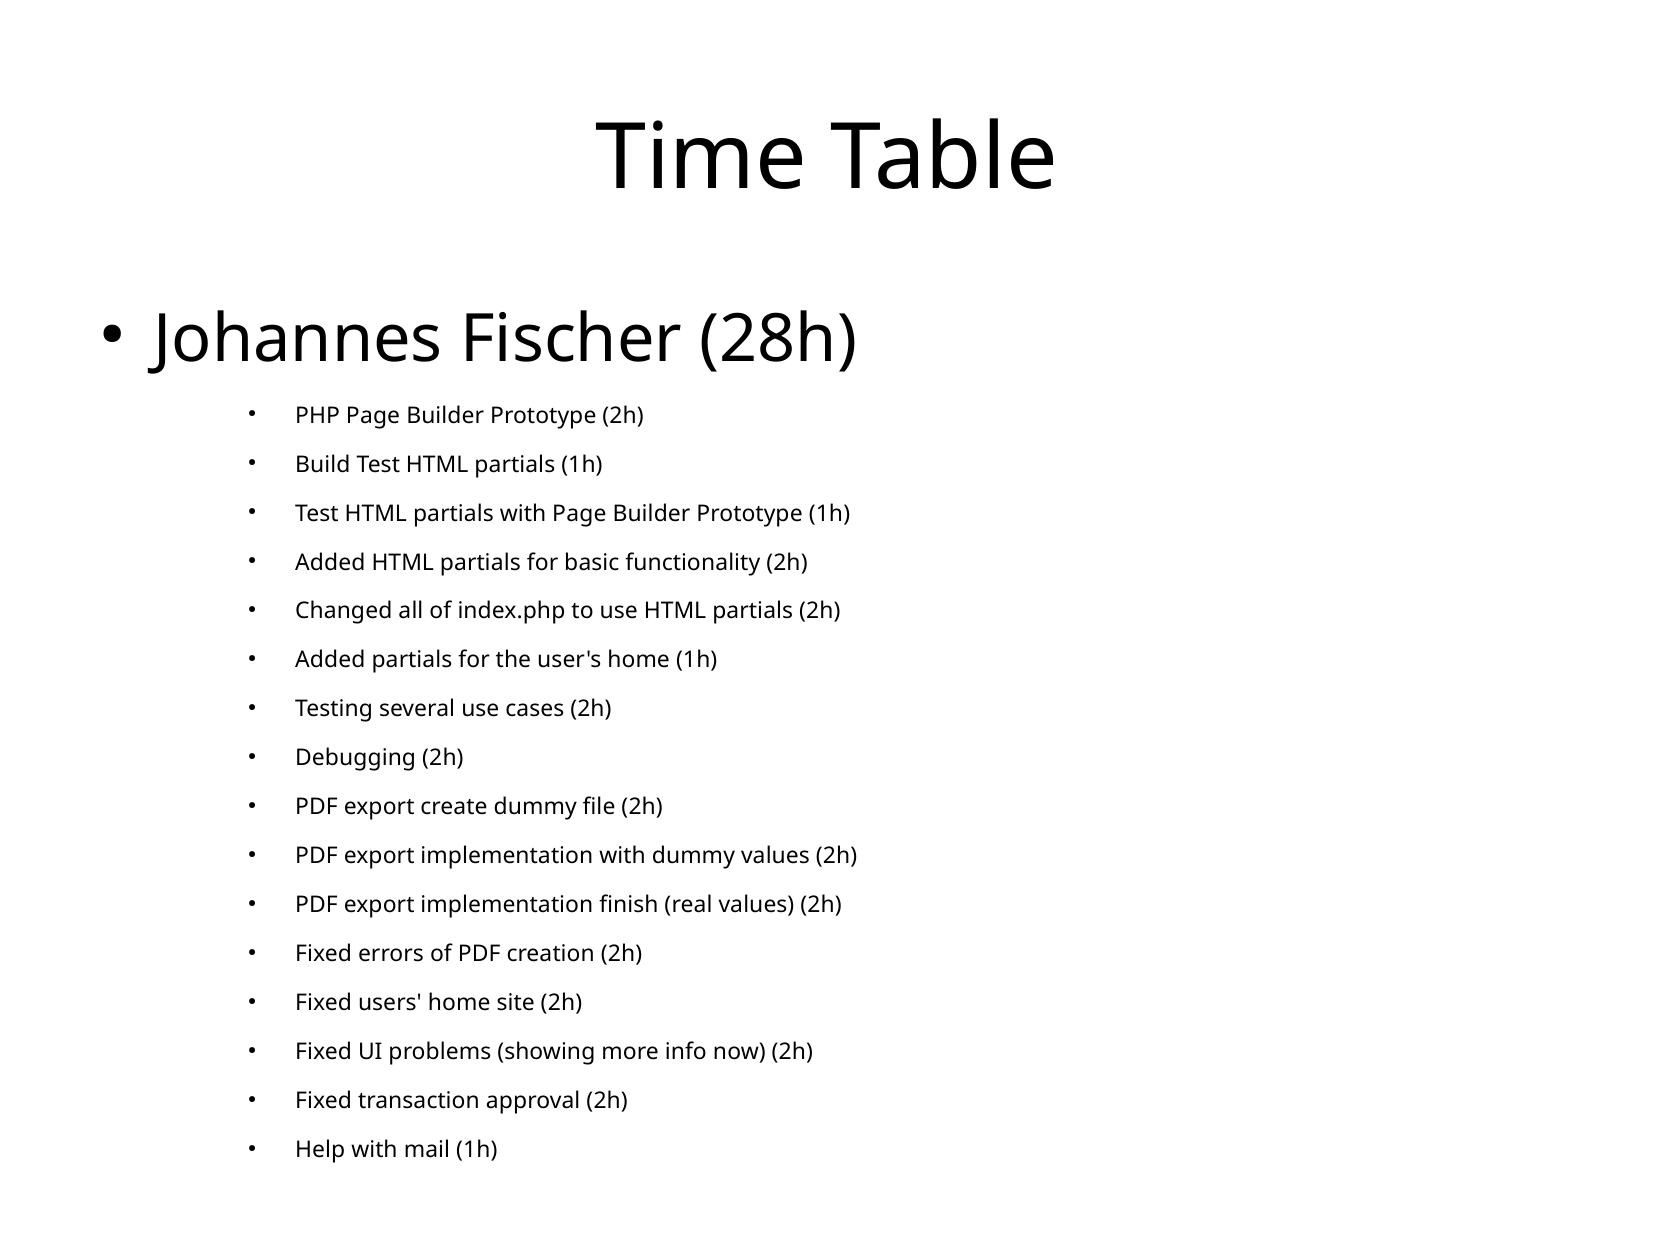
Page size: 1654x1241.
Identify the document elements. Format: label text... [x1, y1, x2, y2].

list Johannes Fischer (28h) PHP Page Builder Prototype (2h) Build Test HTML partials (1h) Test HTML partials with Page Builder Prototype (1h) Added HTML partials for basic functionality (2h) Changed all of index.php to use HTML partials (2h) Added partials for the user's home (1h) Testing several use cases (2h) Debugging (2h) PDF export create dummy file (2h) PDF export implementation with dummy values (2h) PDF export implementation finish (real values) (2h) Fixed errors of PDF creation (2h) Fixed users' home site (2h) Fixed UI problems (showing more info now) (2h) Fixed transaction approval (2h) Help with mail (1h) [82, 290, 1571, 1010]
title Time Table [82, 49, 1571, 257]
